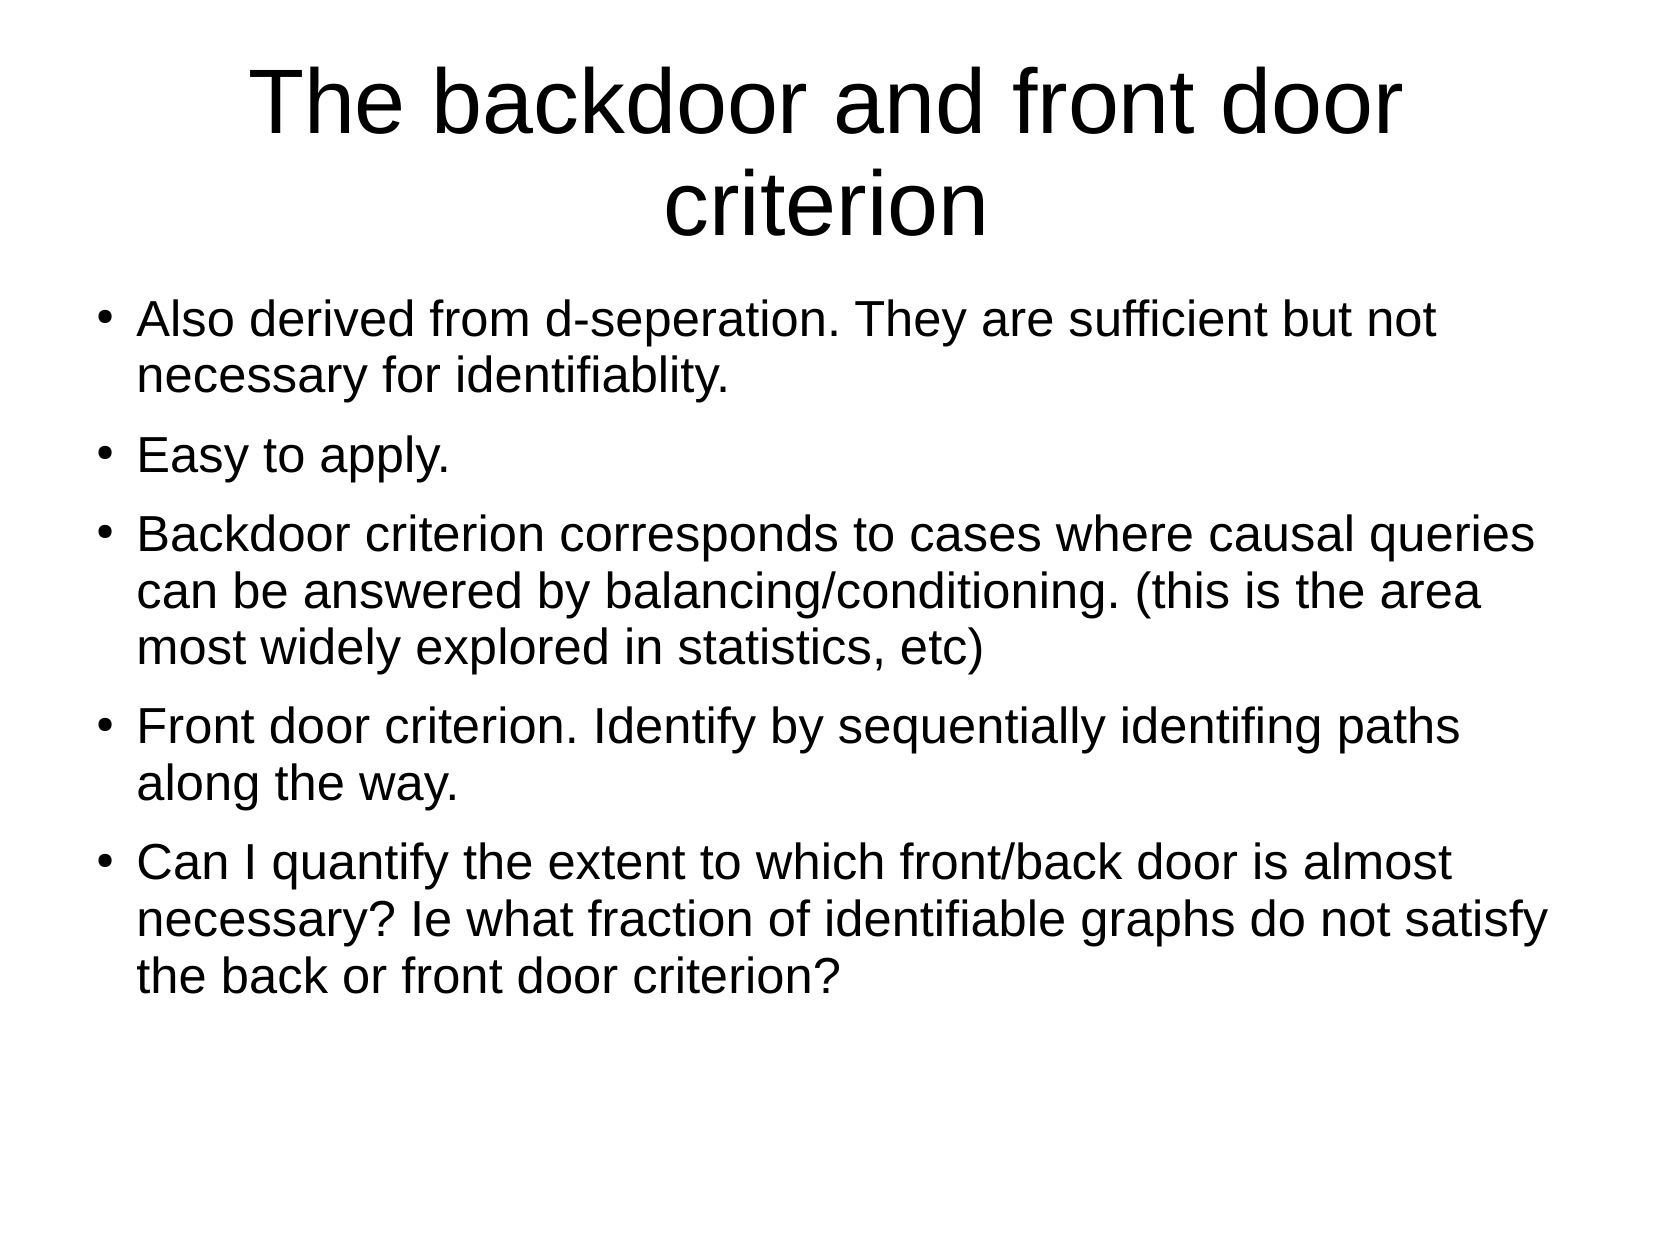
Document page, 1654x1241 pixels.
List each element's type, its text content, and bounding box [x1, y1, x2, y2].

title The backdoor and front door criterion [82, 49, 1571, 257]
list Also derived from d-seperation. They are sufficient but not necessary for identifiablity. Easy to apply. Backdoor criterion corresponds to cases where causal queries can be answered by balancing/conditioning. (this is the area most widely explored in statistics, etc) Front door criterion. Identify by sequentially identifing paths along the way. Can I quantify the extent to which front/back door is almost necessary? Ie what fraction of identifiable graphs do not satisfy the back or front door criterion? [82, 290, 1571, 1010]
